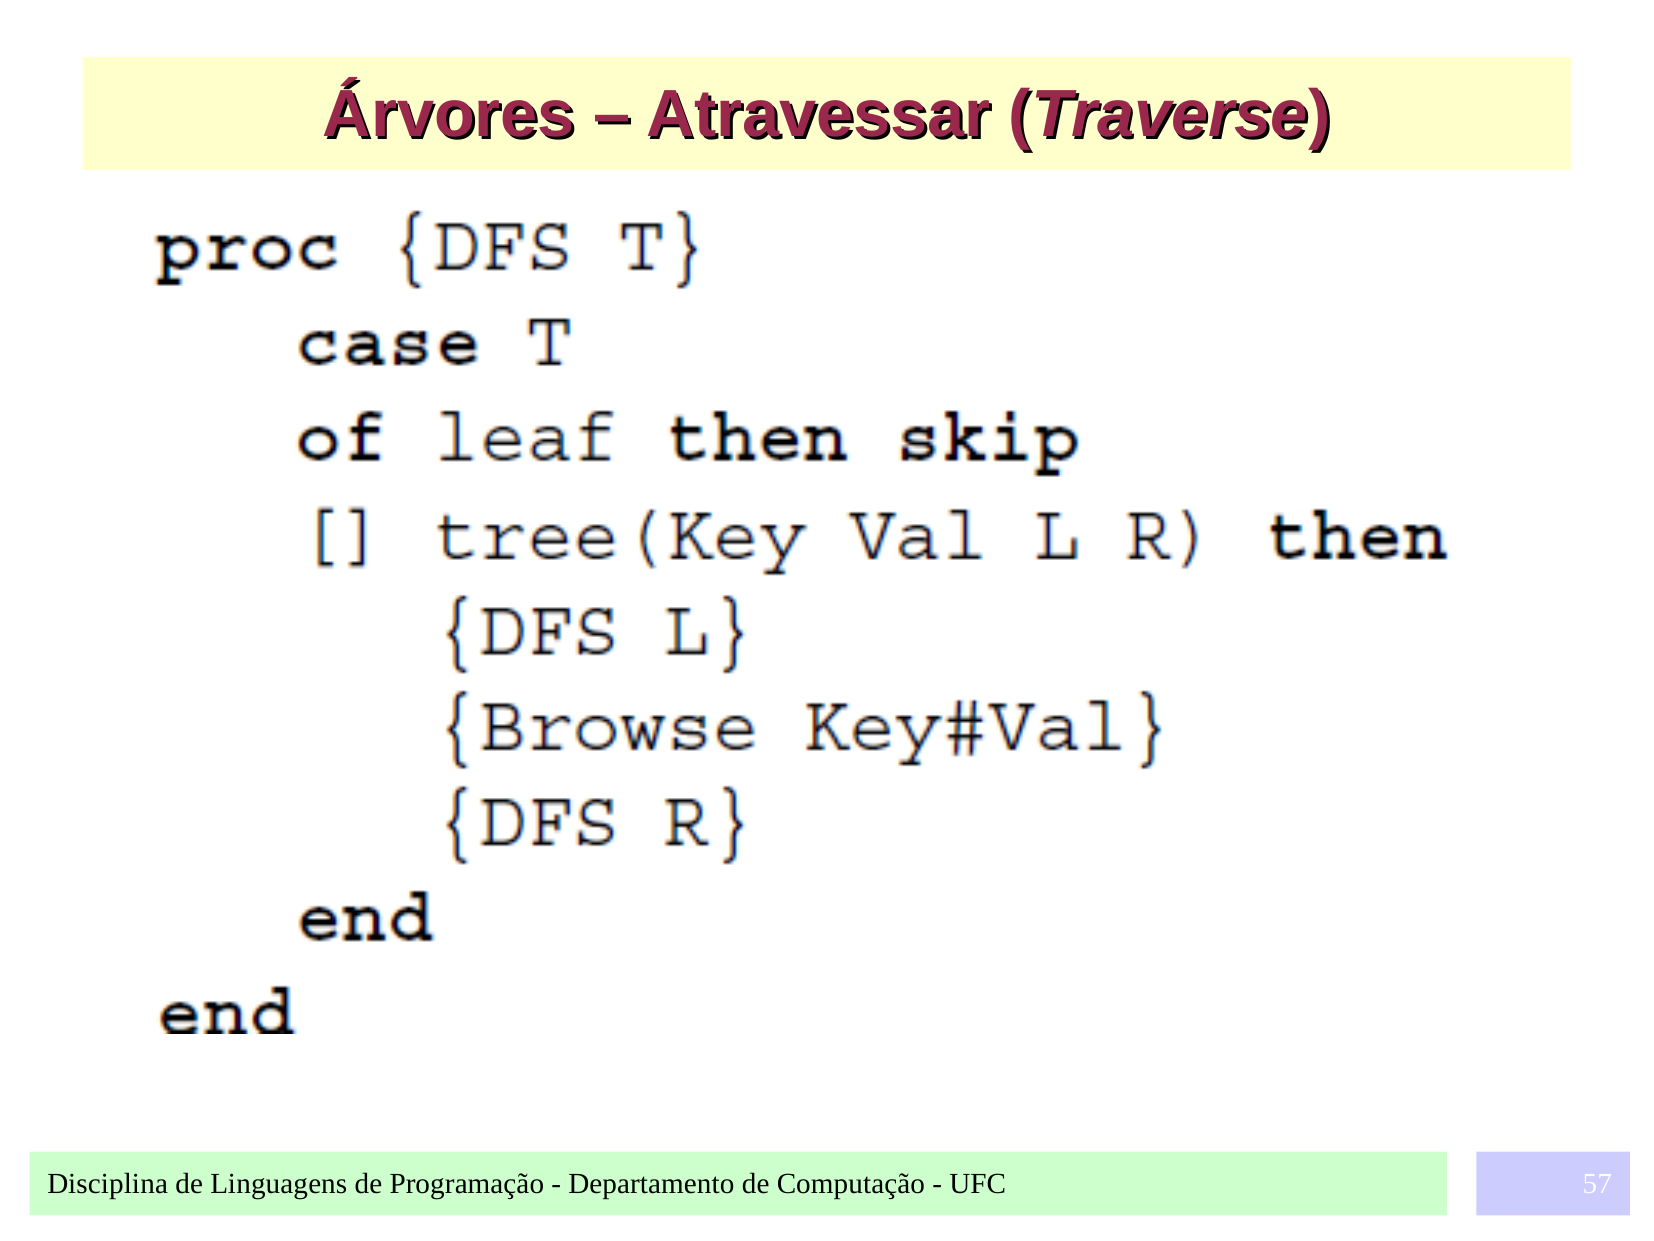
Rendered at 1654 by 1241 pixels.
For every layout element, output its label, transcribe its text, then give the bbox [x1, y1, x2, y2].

title Árvores – Atravessar (Traverse) [82, 56, 1571, 170]
picture [88, 206, 1583, 1034]
